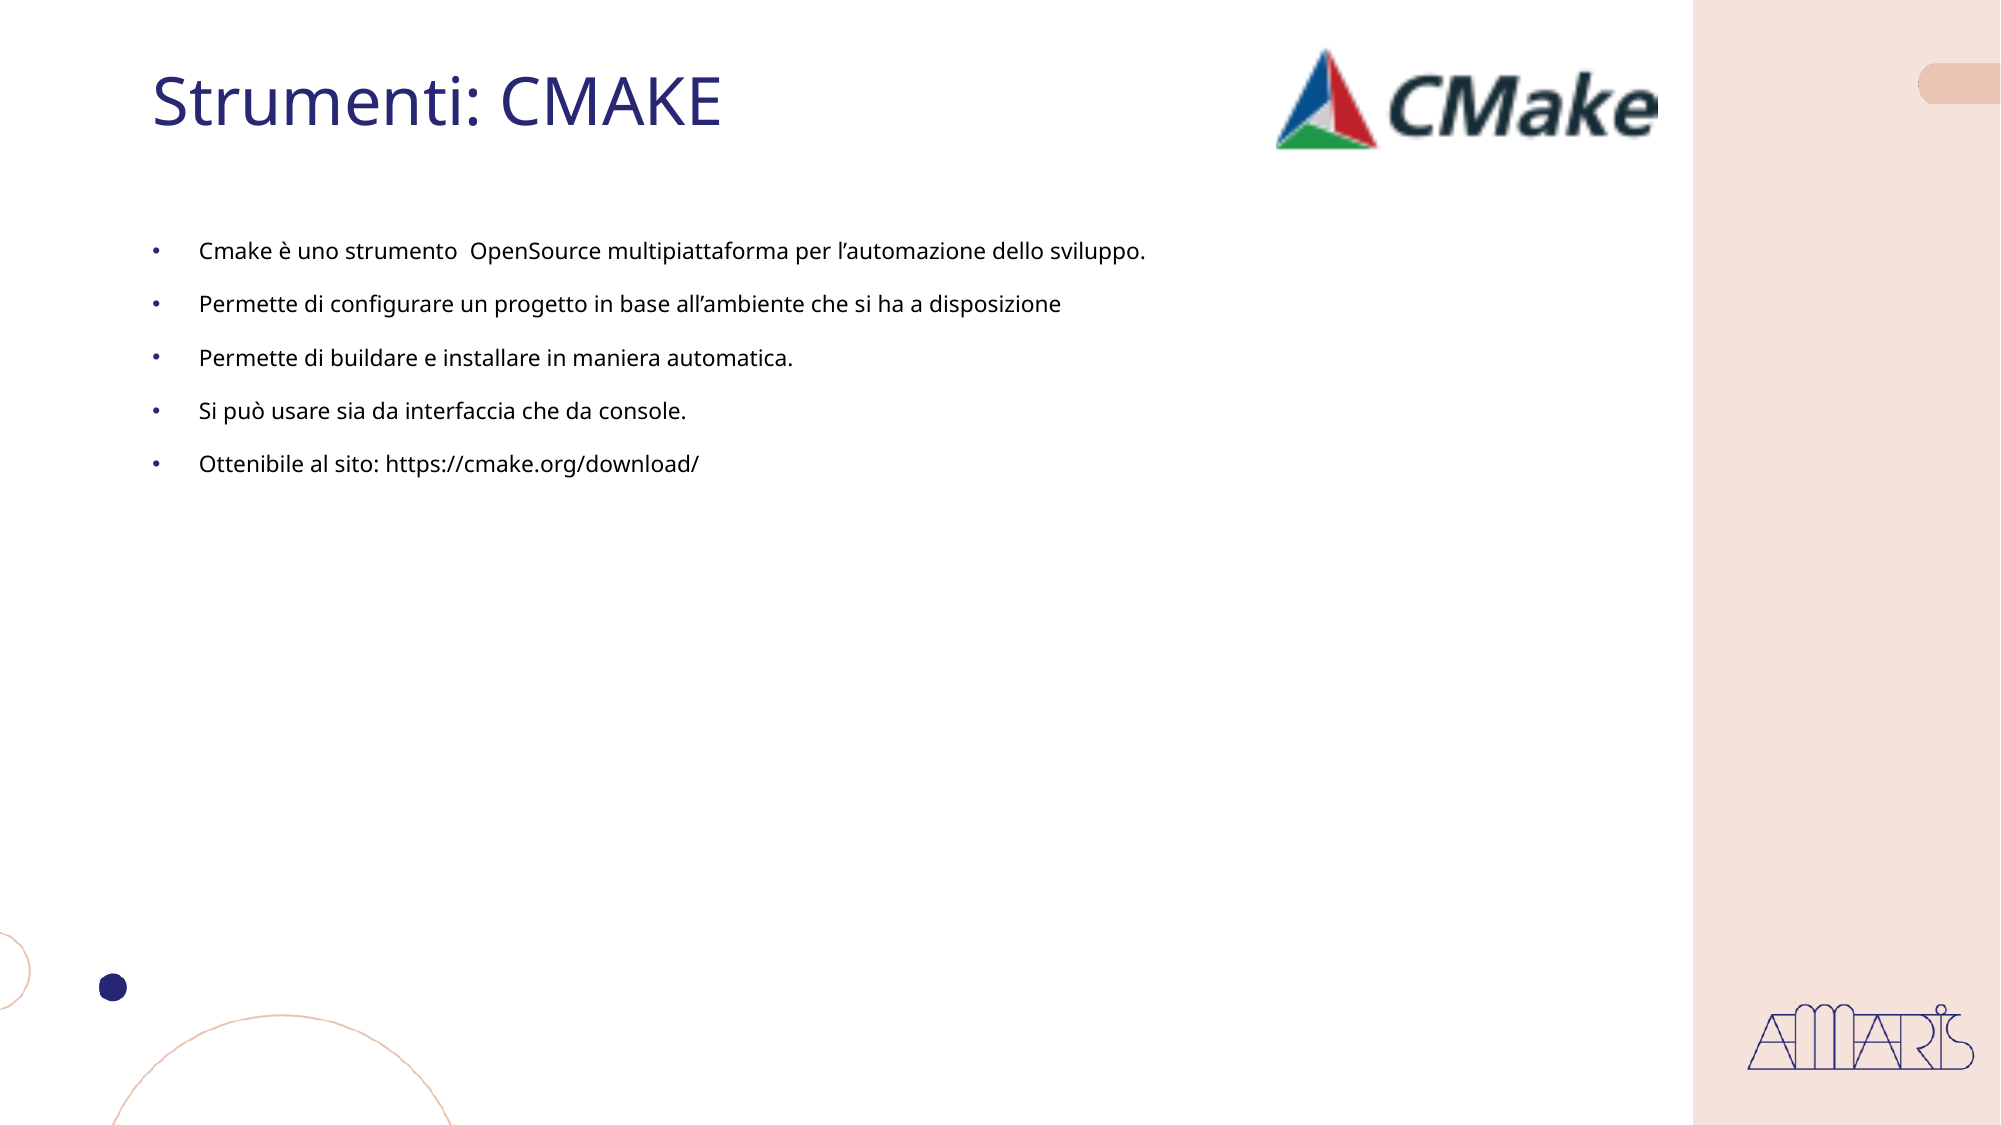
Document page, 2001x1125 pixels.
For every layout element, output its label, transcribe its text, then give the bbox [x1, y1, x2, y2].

picture [1276, 28, 1658, 179]
title Strumenti: CMAKE [137, 59, 1276, 148]
list Cmake è uno strumento OpenSource multipiattaforma per l’automazione dello sviluppo. Permette di configurare un progetto in base all’ambiente che si ha a disposizione Permette di buildare e installare in maniera automatica. Si può usare sia da interfaccia che da console. Ottenibile al sito: https://cmake.org/download/ [137, 223, 1574, 487]
